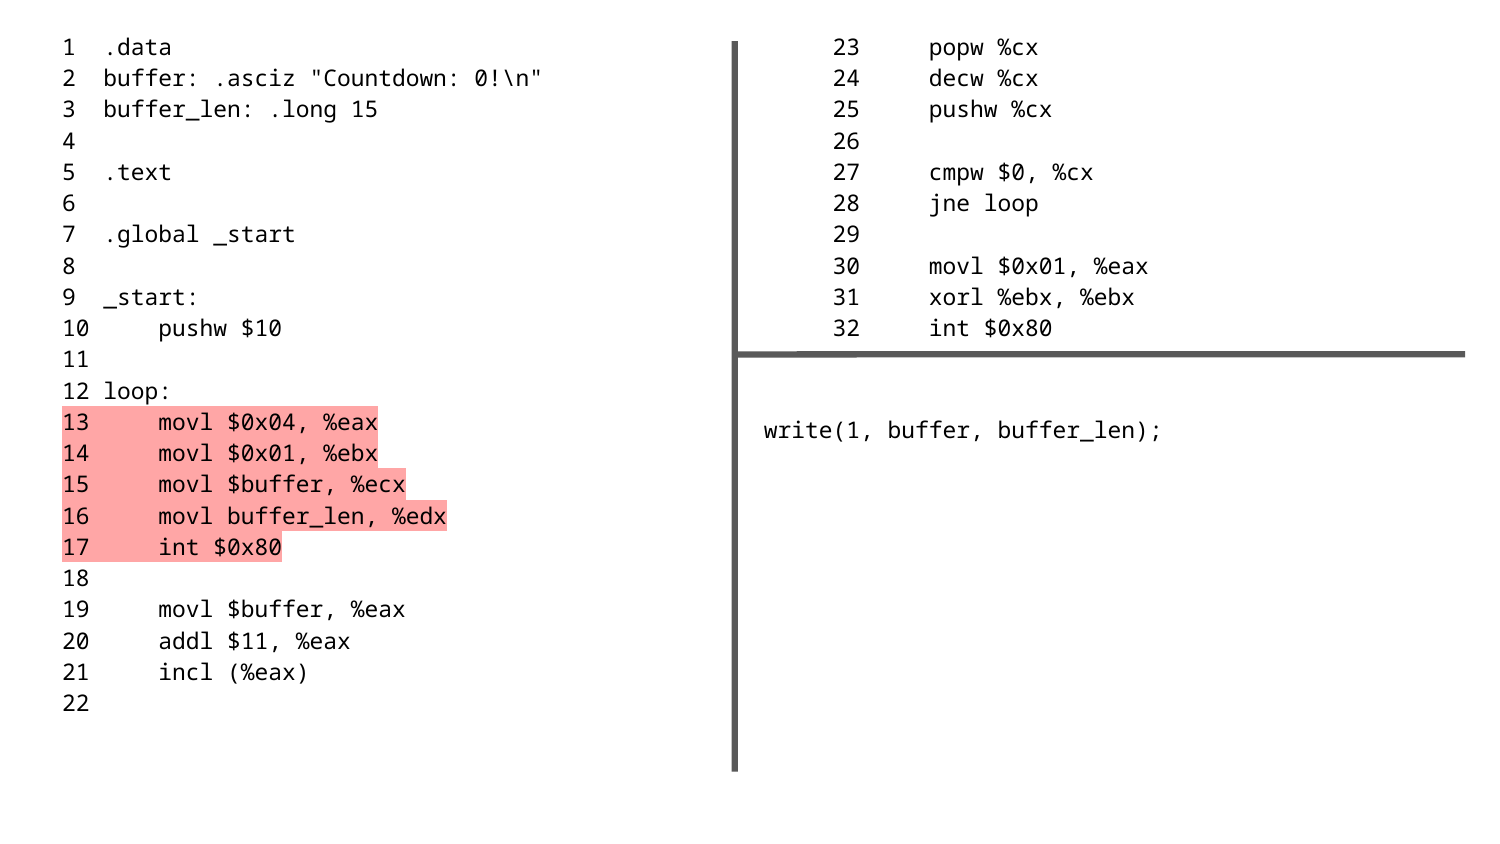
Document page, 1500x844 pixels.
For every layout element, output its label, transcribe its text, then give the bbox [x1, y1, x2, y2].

text_box 1 .data 2 buffer: .asciz "Countdown: 0!\n" 3 buffer_len: .long 15 4 5 .text 6 7 .global _start 8 9 _start: 10 pushw $10 11 12 loop: 13 movl $0x04, %eax 14 movl $0x01, %ebx 15 movl $buffer, %ecx 16 movl buffer_len, %edx 17 int $0x80 18 19 movl $buffer, %eax 20 addl $11, %eax 21 incl (%eax) 22 [47, 23, 559, 735]
text_box 23 popw %cx 24 decw %cx 25 pushw %cx 26 27 cmpw $0, %cx 28 jne loop 29 30 movl $0x01, %eax 31 xorl %ebx, %ebx 32 int $0x80 [749, 23, 1164, 351]
text_box write(1, buffer, buffer_len); [749, 401, 1300, 484]
